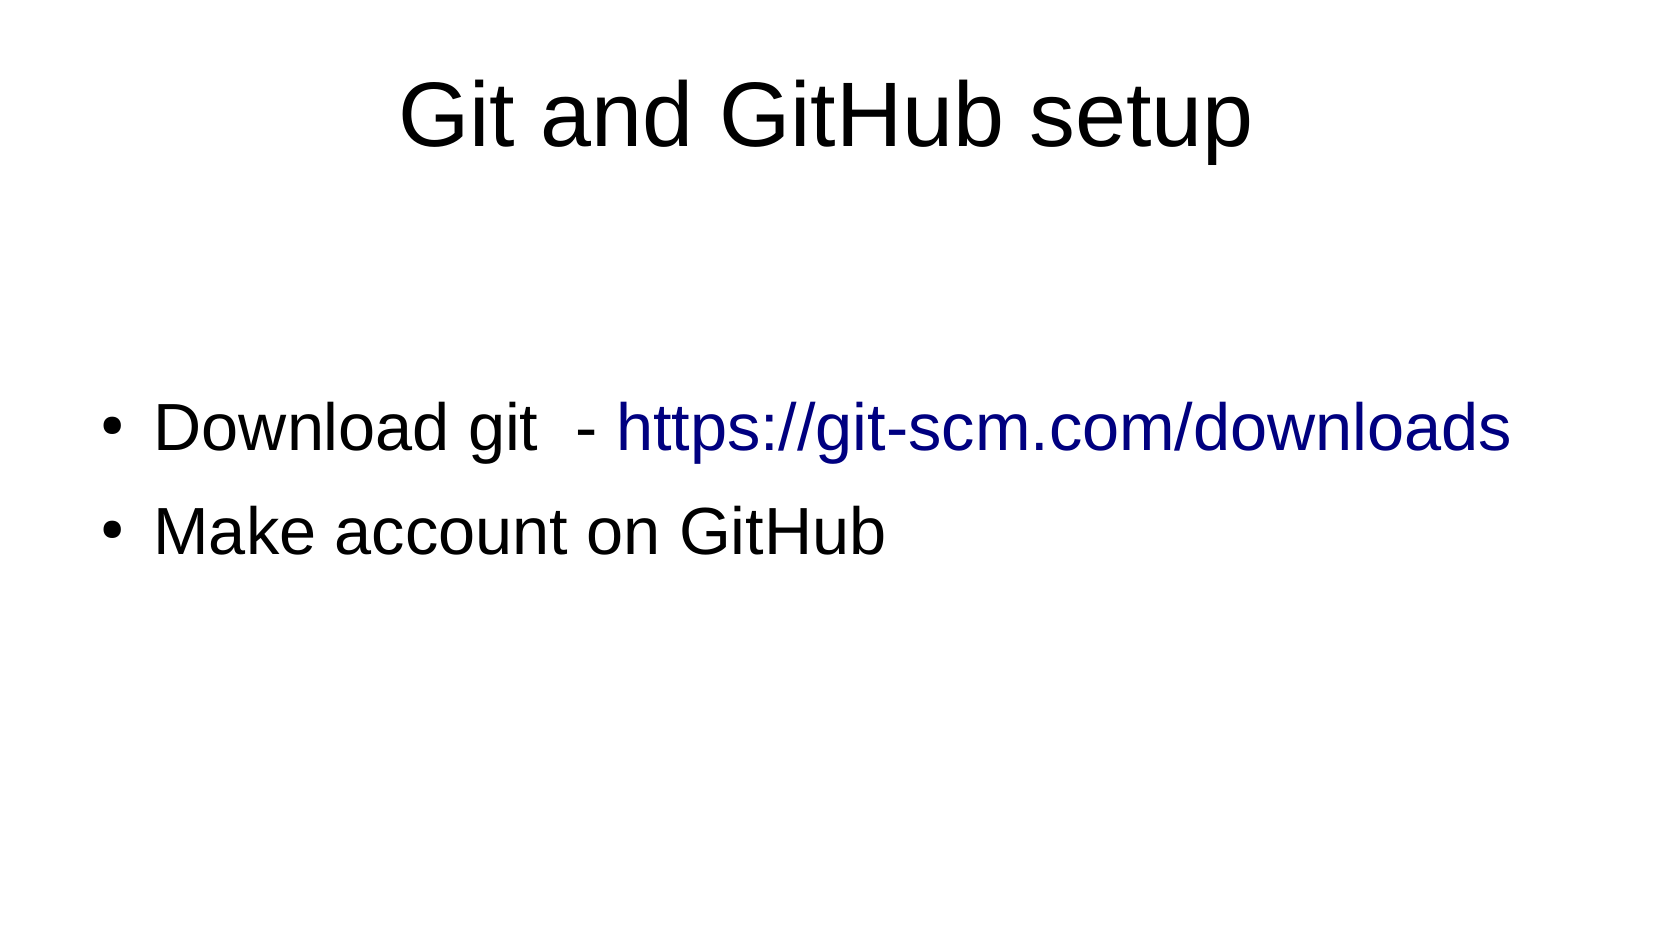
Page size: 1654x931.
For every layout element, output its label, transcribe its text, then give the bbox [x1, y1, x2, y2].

list Download git - https://git-scm.com/downloads Make account on GitHub [82, 389, 1571, 758]
title Git and GitHub setup [82, 37, 1571, 193]
